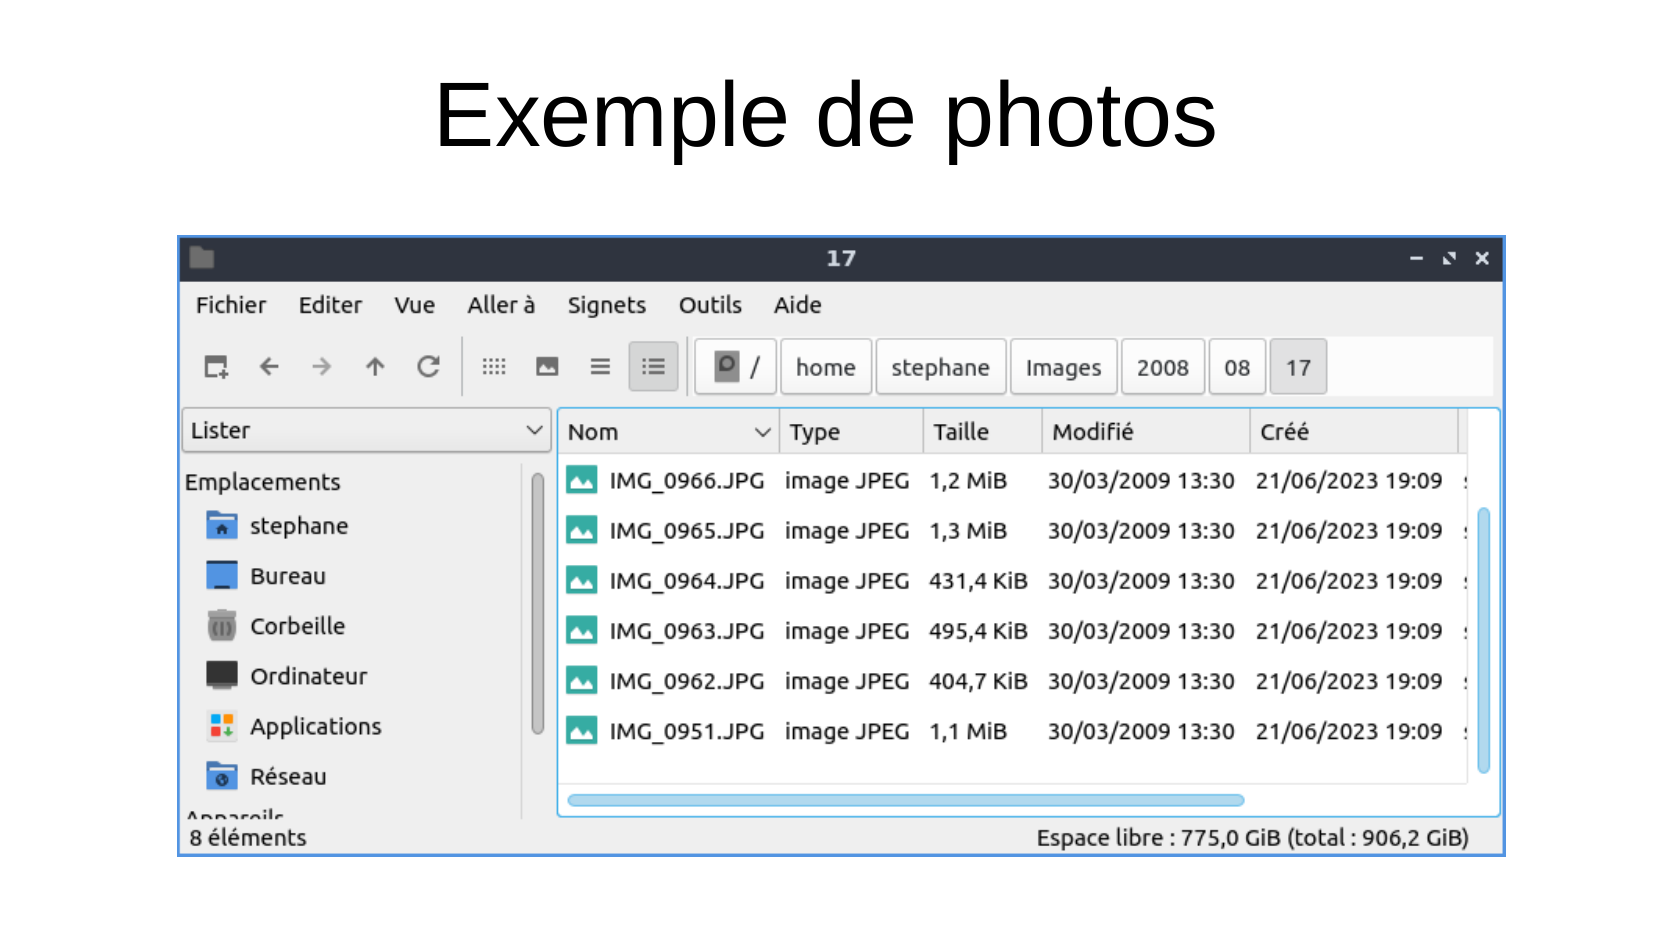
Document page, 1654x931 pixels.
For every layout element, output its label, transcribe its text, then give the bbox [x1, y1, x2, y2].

picture [177, 235, 1506, 857]
title Exemple de photos [82, 37, 1571, 193]
